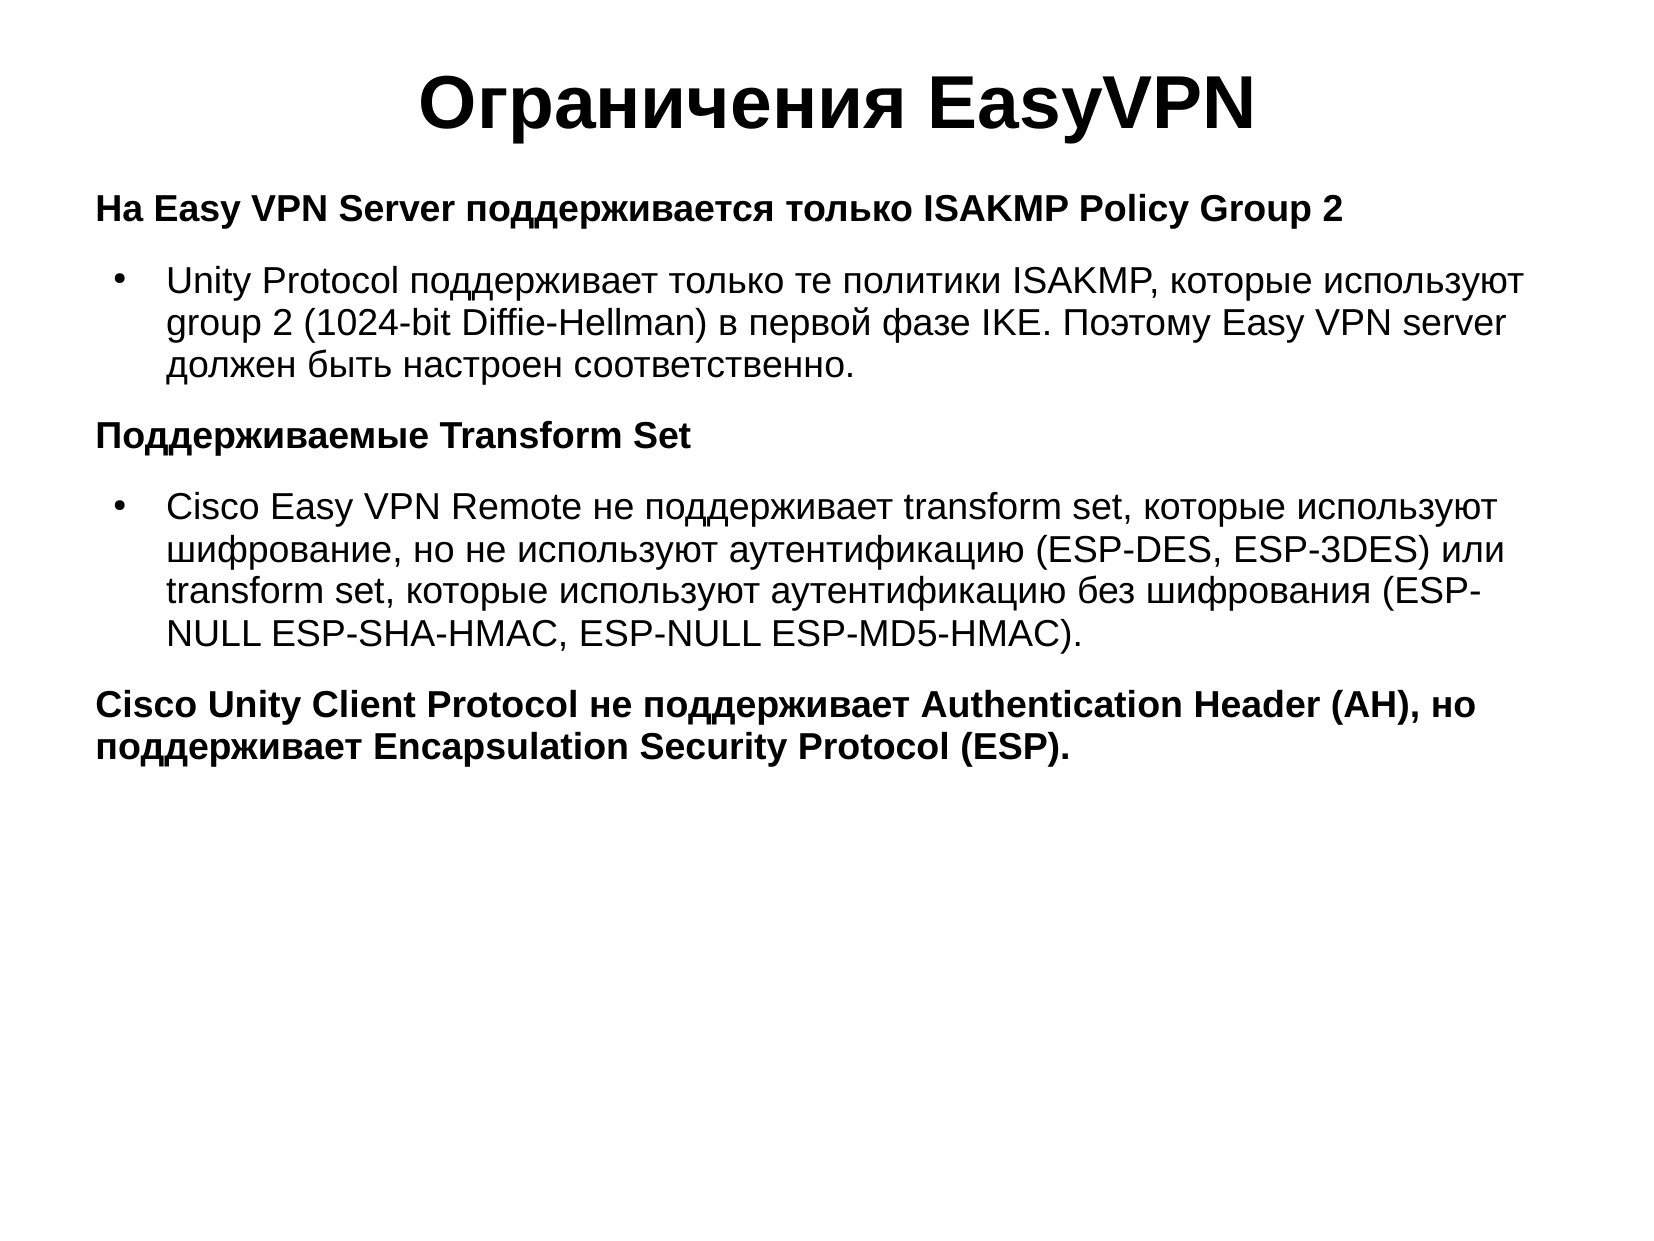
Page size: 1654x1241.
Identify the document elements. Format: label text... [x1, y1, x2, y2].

list На Easy VPN Server поддерживается только ISAKMP Policy Group 2 Unity Protocol поддерживает только те политики ISAKMP, которые используют group 2 (1024-bit Diffie-Hellman) в первой фазе IKE. Поэтому Easy VPN server должен быть настроен соответственно. Поддерживаемые Transform Set Cisco Easy VPN Remote не поддерживает transform set, которые используют шифрование, но не используют аутентификацию (ESP-DES, ESP-3DES) или transform set, которые используют аутентификацию без шифрования (ESP-NULL ESP-SHA-HMAC, ESP-NULL ESP-MD5-HMAC). Cisco Unity Client Protocol не поддерживает Authentication Header (AH), но поддерживает Encapsulation Security Protocol (ESP). [95, 187, 1538, 1208]
text_box Ограничения EasyVPN [64, 37, 1613, 151]
